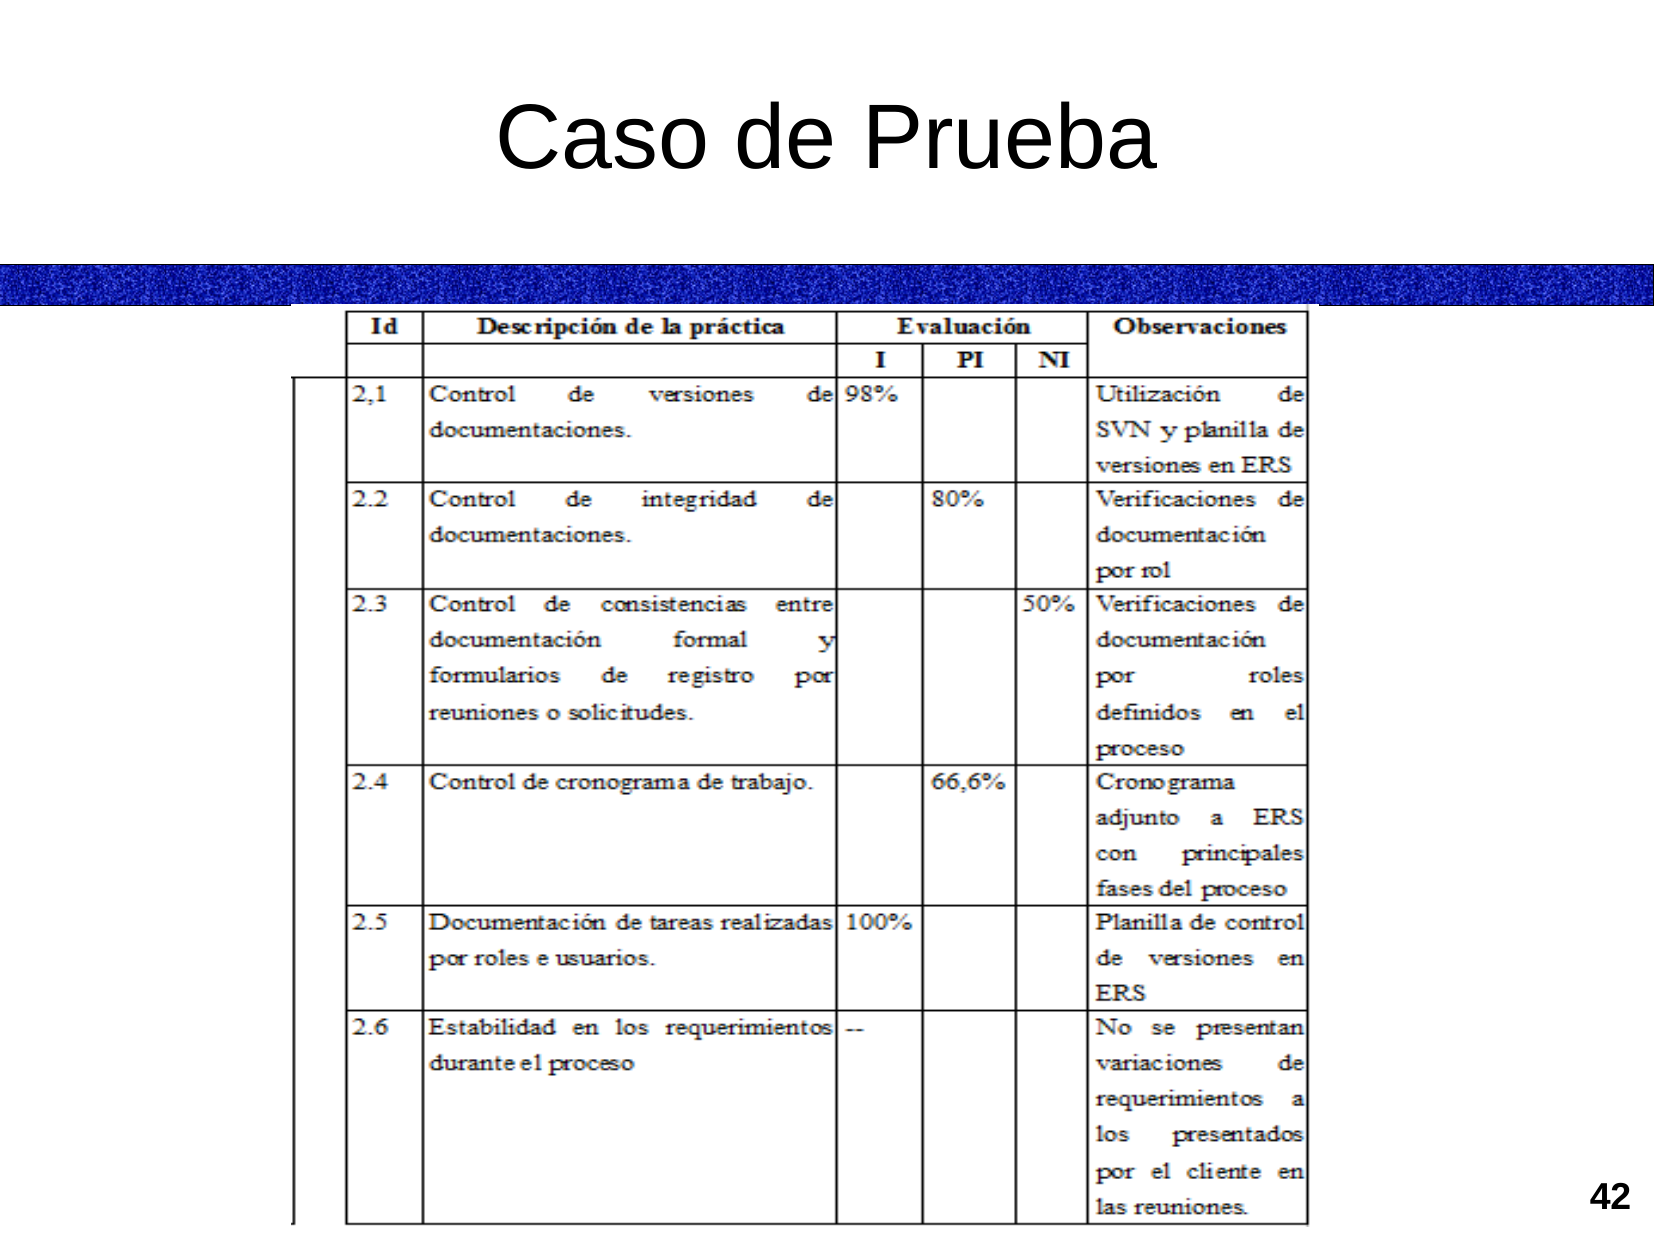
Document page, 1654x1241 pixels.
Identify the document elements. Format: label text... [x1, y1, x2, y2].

text_box <número> [1575, 1168, 1654, 1240]
title Caso de Prueba [58, 21, 1595, 253]
picture [0, 265, 1653, 1228]
